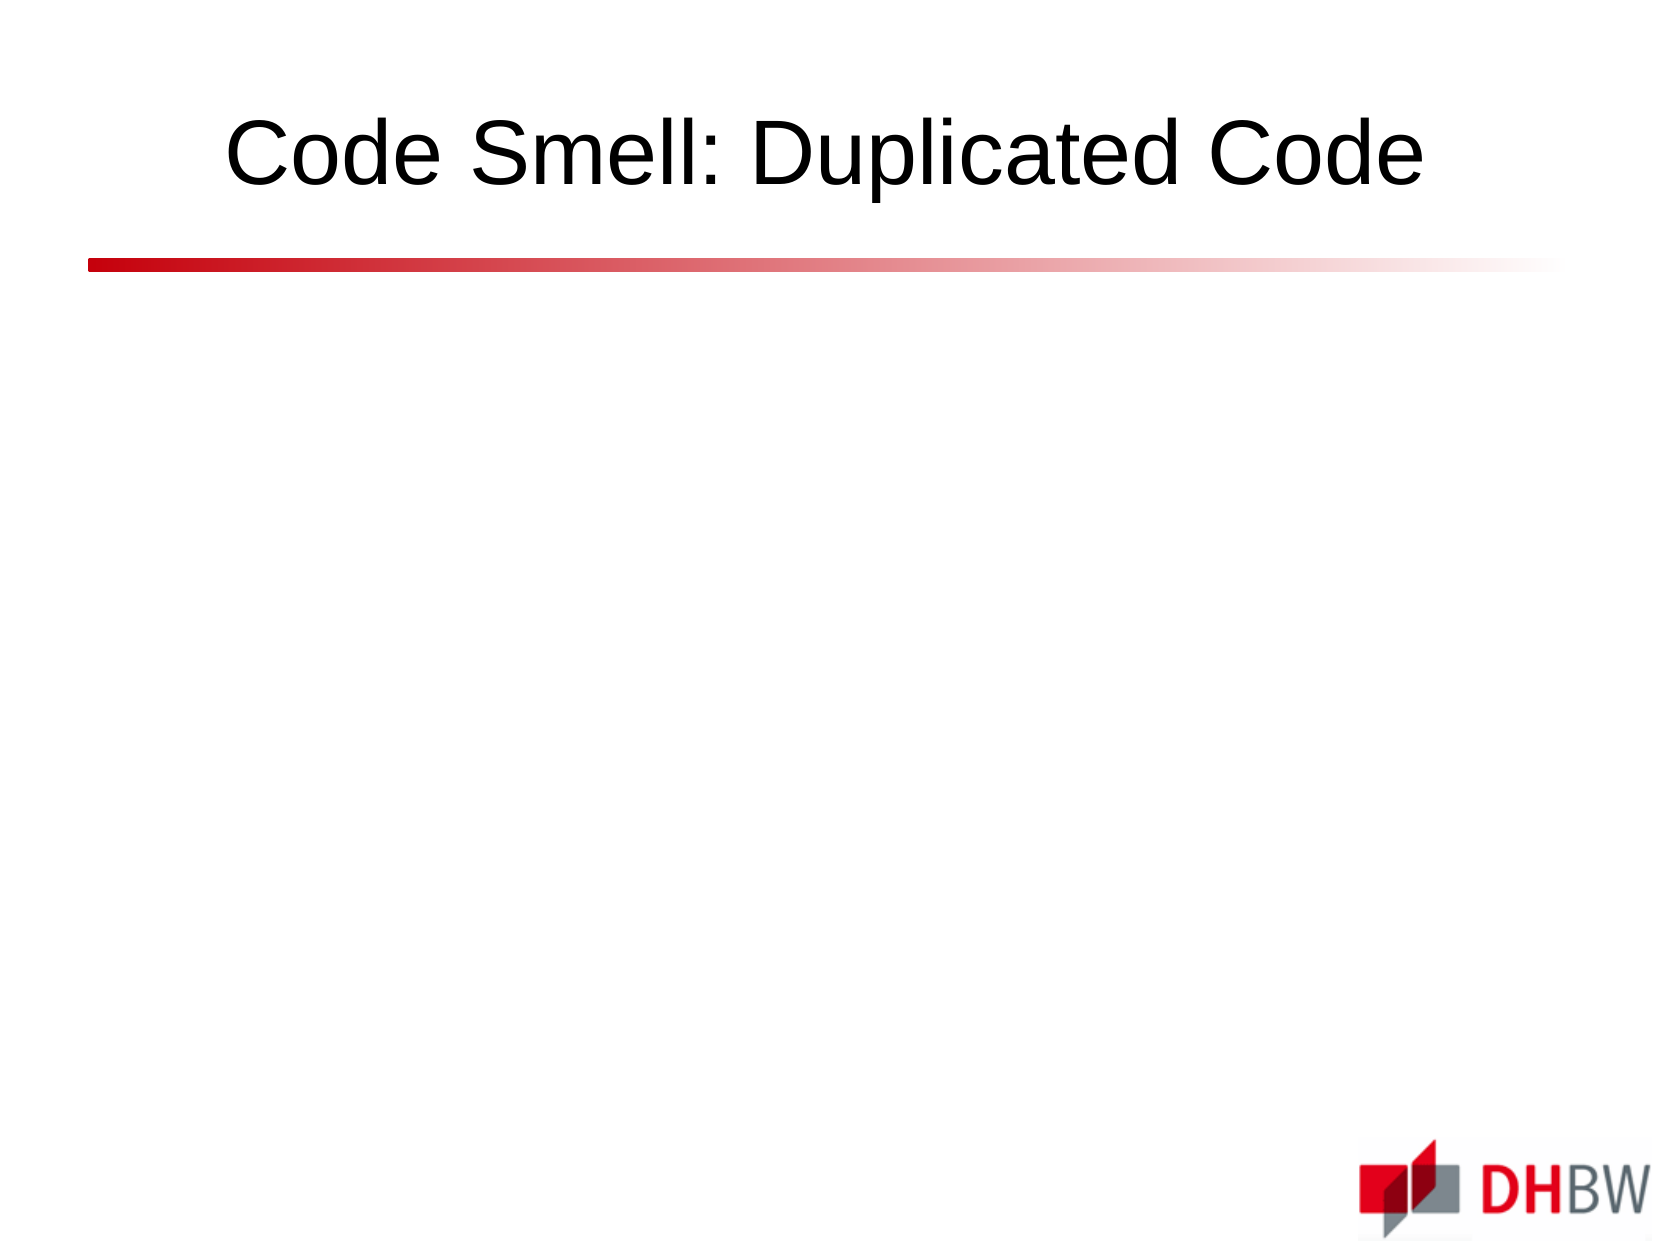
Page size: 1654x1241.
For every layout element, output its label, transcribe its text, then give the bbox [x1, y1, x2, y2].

title Code Smell: Duplicated Code [82, 56, 1571, 250]
picture [1358, 1137, 1652, 1241]
